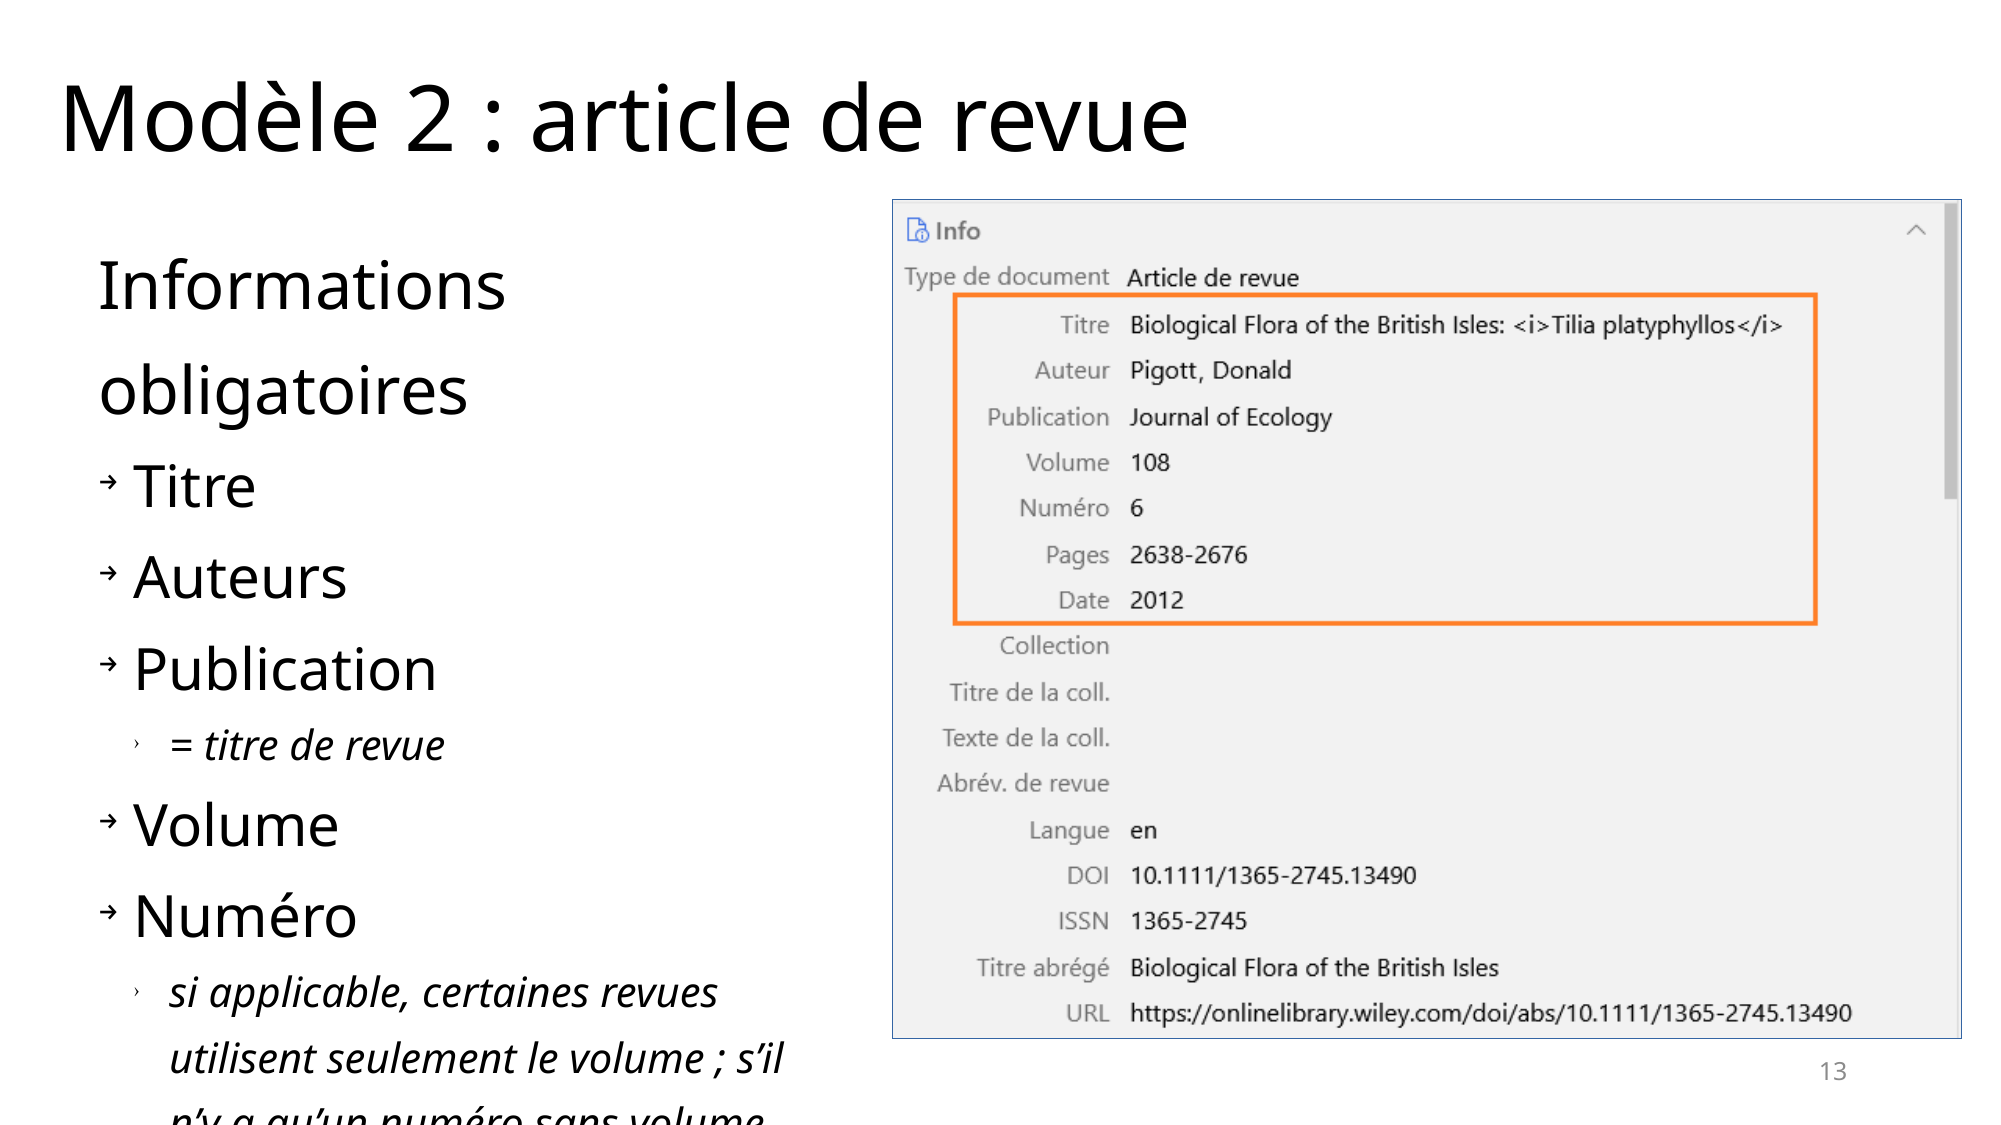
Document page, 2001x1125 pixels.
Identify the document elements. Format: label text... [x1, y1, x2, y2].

title Modèle 2 : article de revue [59, 0, 1949, 237]
text_box Informations obligatoires Titre Auteurs Publication = titre de revue Volume Numéro si applicable, certaines revues utilisent seulement le volume ; s’il n’y a qu’un numéro sans volume, indiquer ce numéro comme volume Pages Date [83, 217, 850, 1046]
picture [892, 199, 1962, 1039]
